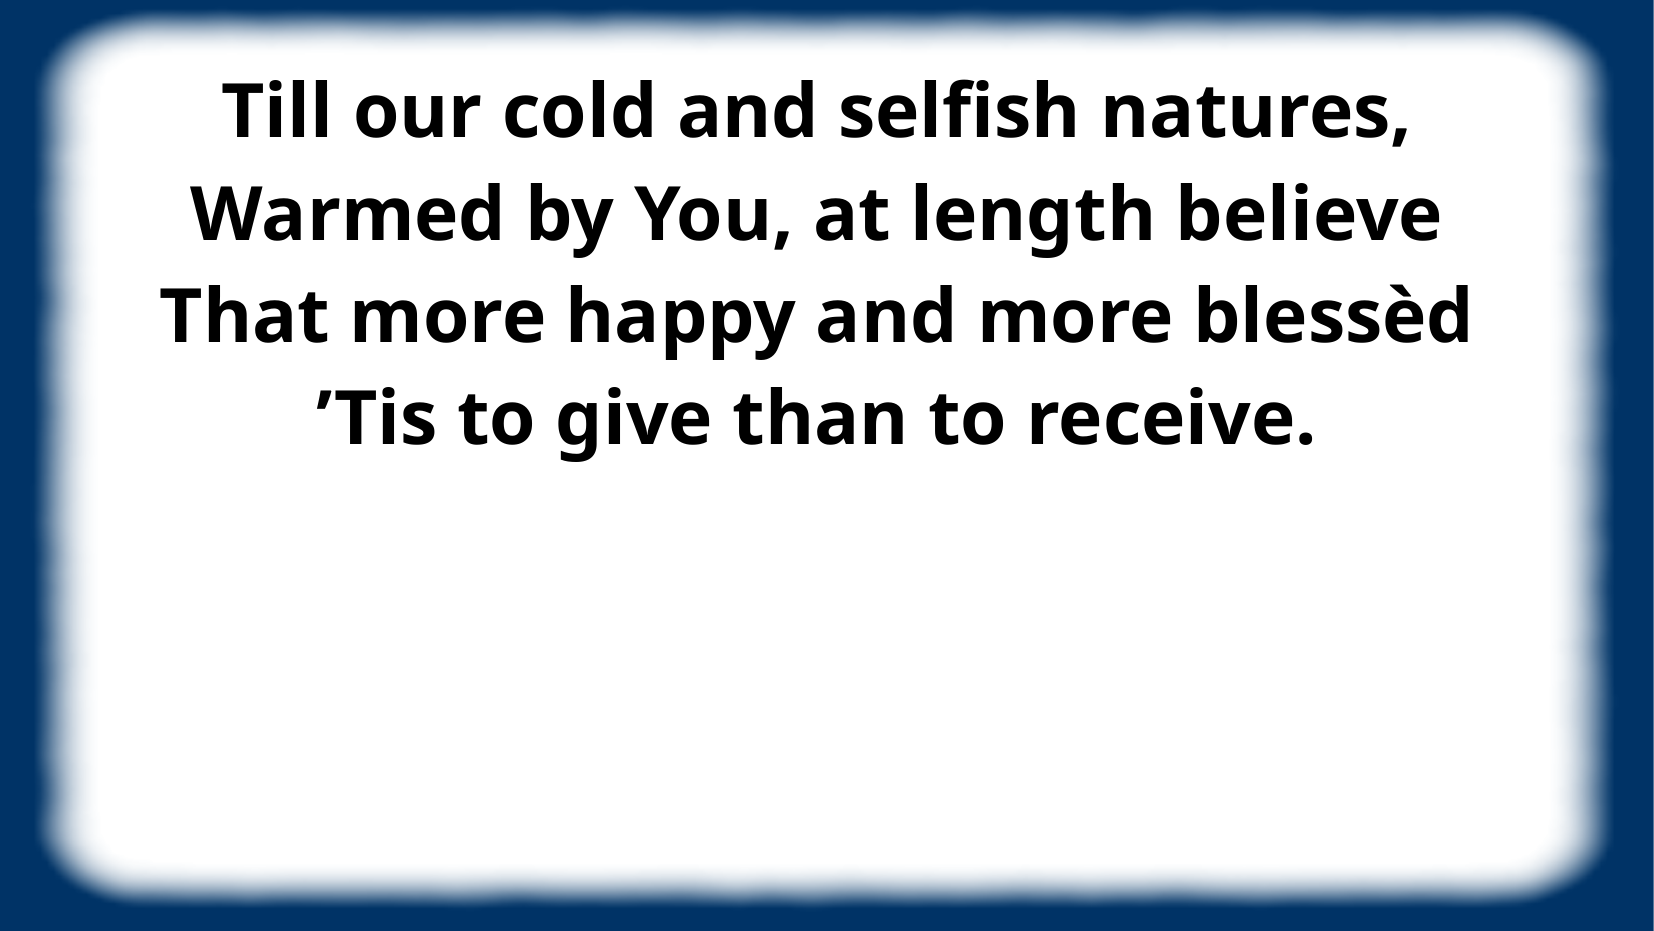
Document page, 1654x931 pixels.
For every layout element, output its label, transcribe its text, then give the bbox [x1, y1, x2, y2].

picture [0, 0, 1654, 931]
text_box Till our cold and selfish natures, Warmed by You, at length believe That more happy and more blessèd ’Tis to give than to receive. [75, 50, 1561, 465]
